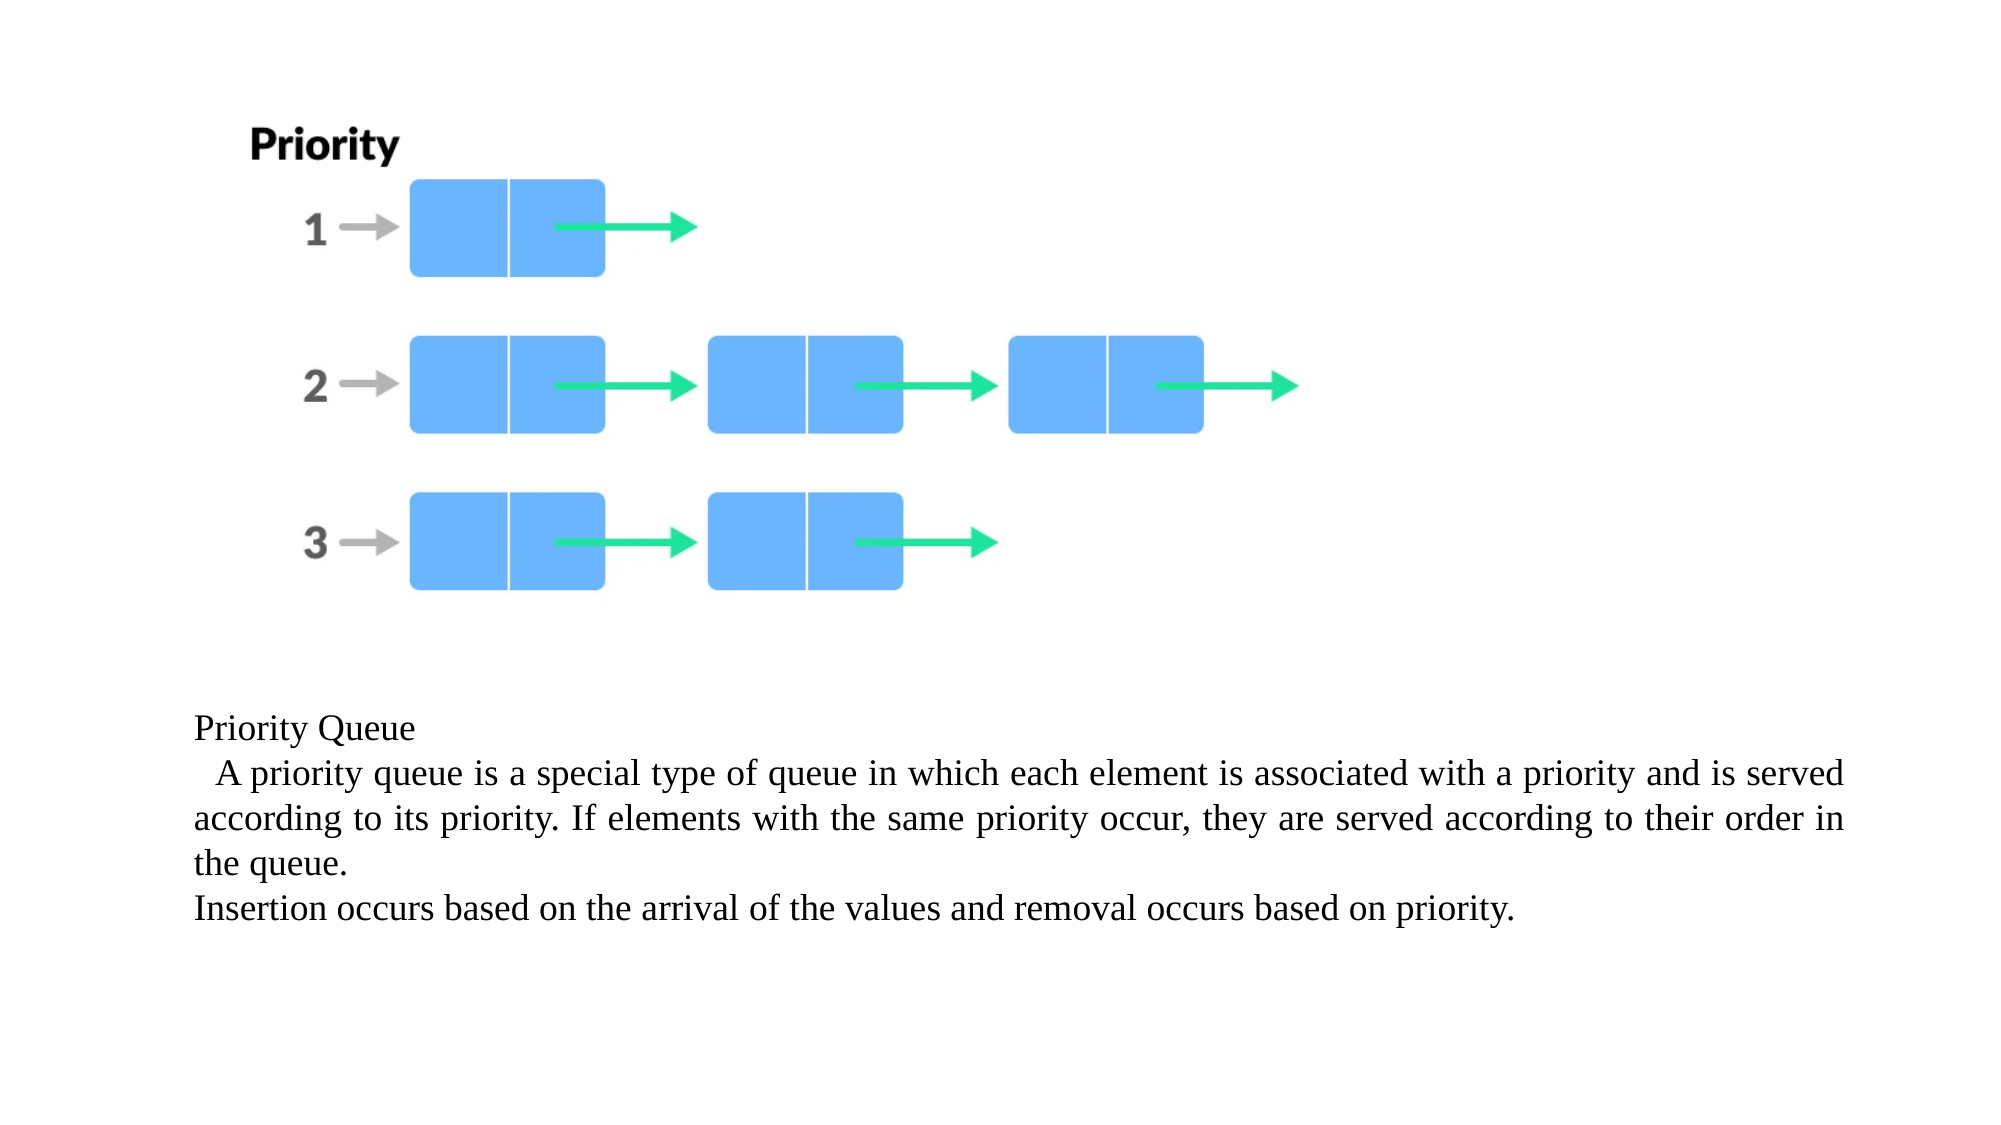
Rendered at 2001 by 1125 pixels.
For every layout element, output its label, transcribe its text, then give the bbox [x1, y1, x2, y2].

picture [190, 57, 1358, 649]
text_box Priority Queue A priority queue is a special type of queue in which each element is associated with a priority and is served according to its priority. If elements with the same priority occur, they are served according to their order in the queue. Insertion occurs based on the arrival of the values and removal occurs based on priority. [178, 695, 1863, 936]
